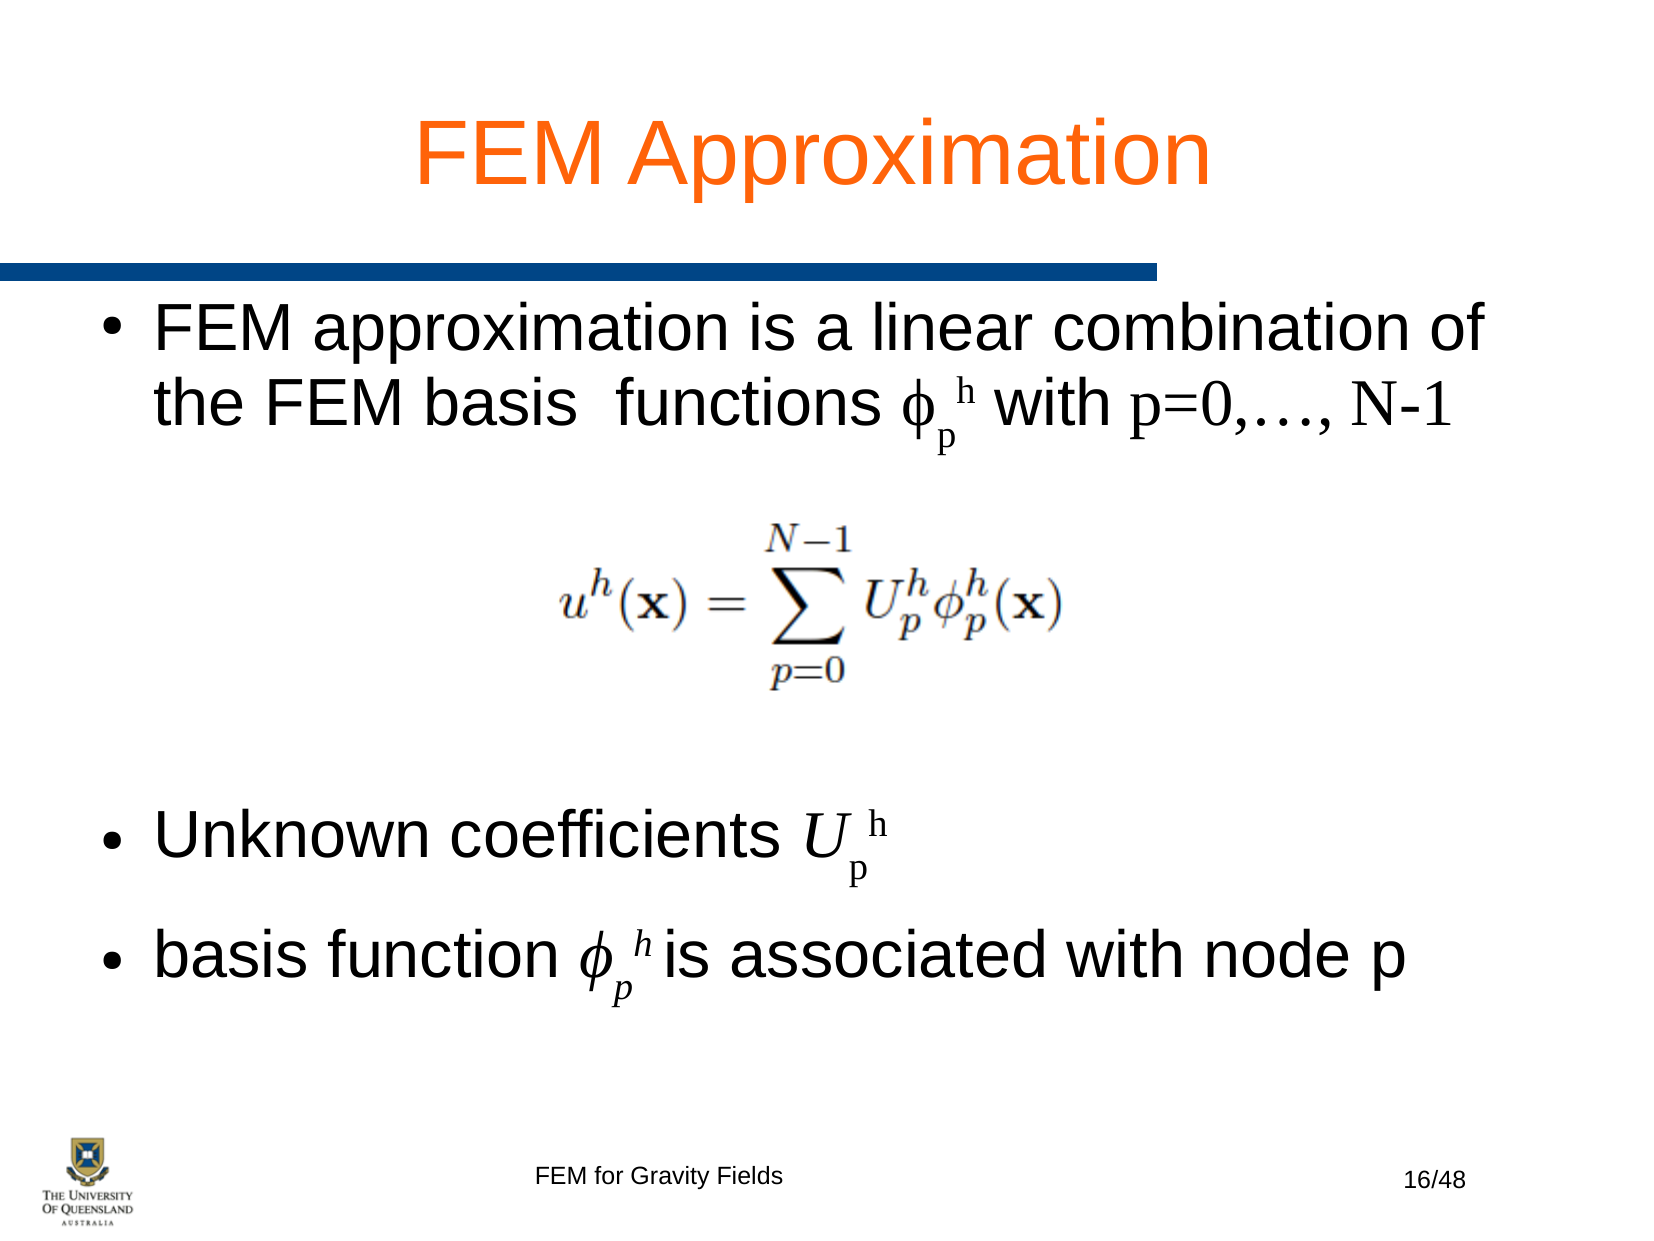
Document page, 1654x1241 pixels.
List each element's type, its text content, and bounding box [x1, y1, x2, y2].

picture [35, 1133, 142, 1235]
list FEM approximation is a linear combination of the FEM basis functions ϕph with p=0,…, N-1 Unknown coefficients Uph basis function ϕph is associated with node p [82, 290, 1571, 1010]
picture [520, 498, 1151, 705]
title FEM Approximation [82, 49, 1571, 257]
